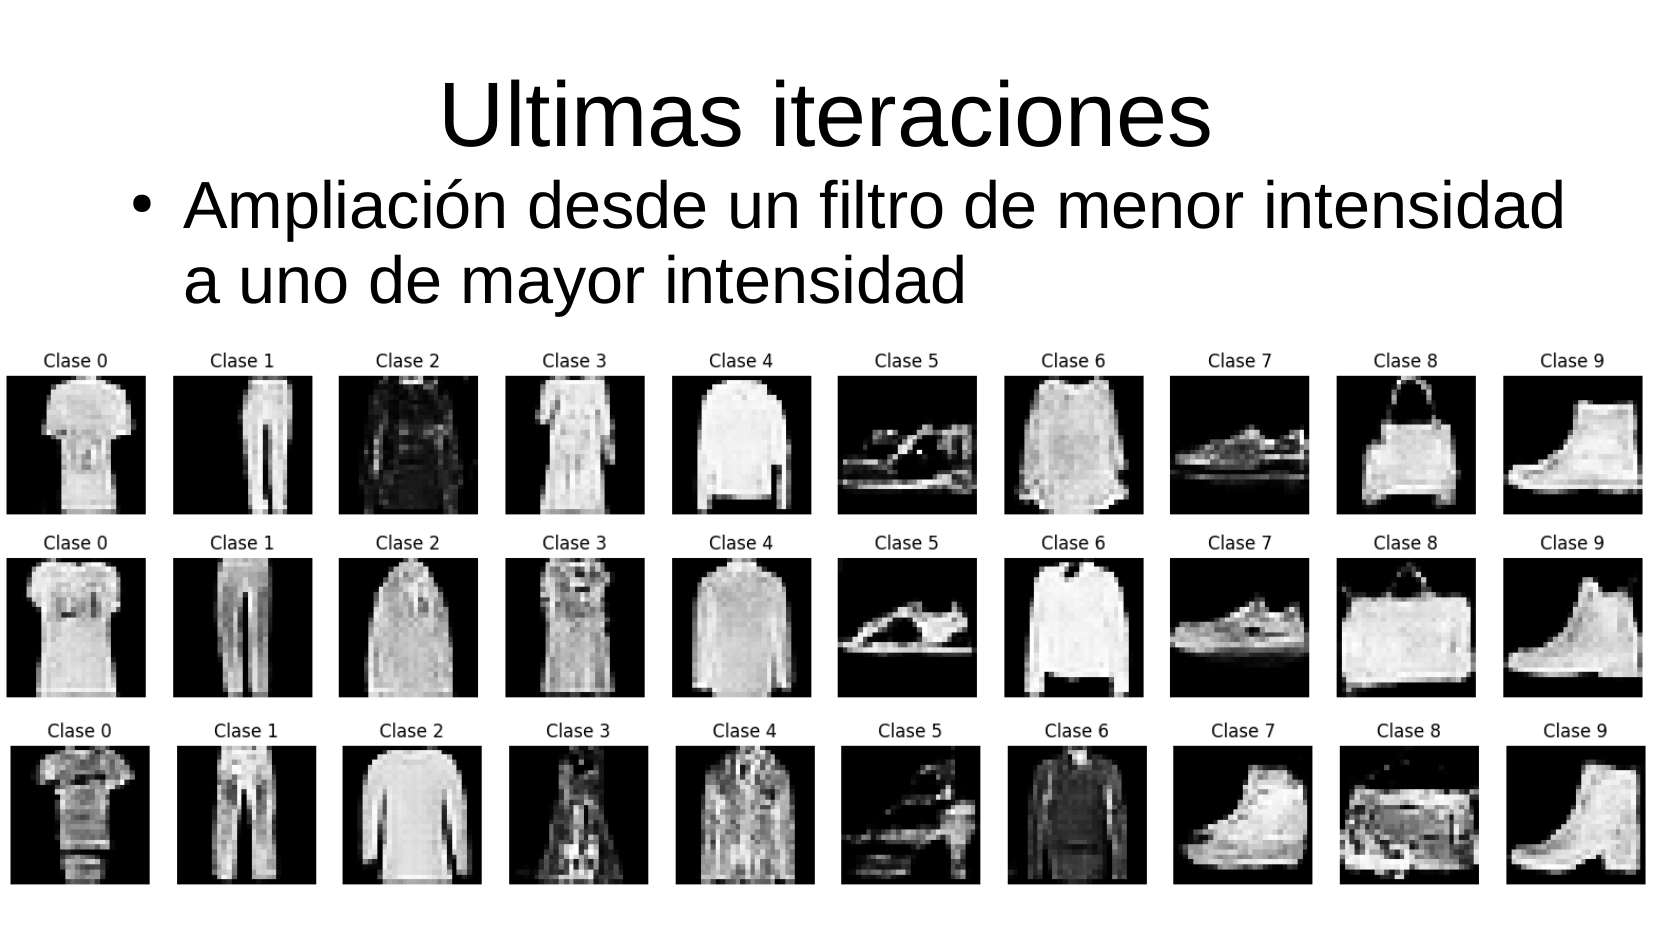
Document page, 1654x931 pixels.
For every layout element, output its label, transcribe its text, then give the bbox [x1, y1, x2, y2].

title Ultimas iteraciones [82, 37, 1571, 193]
list Ampliación desde un filtro de menor intensidad a uno de mayor intensidad [112, 167, 1601, 342]
picture [0, 342, 1651, 708]
picture [0, 712, 1654, 895]
